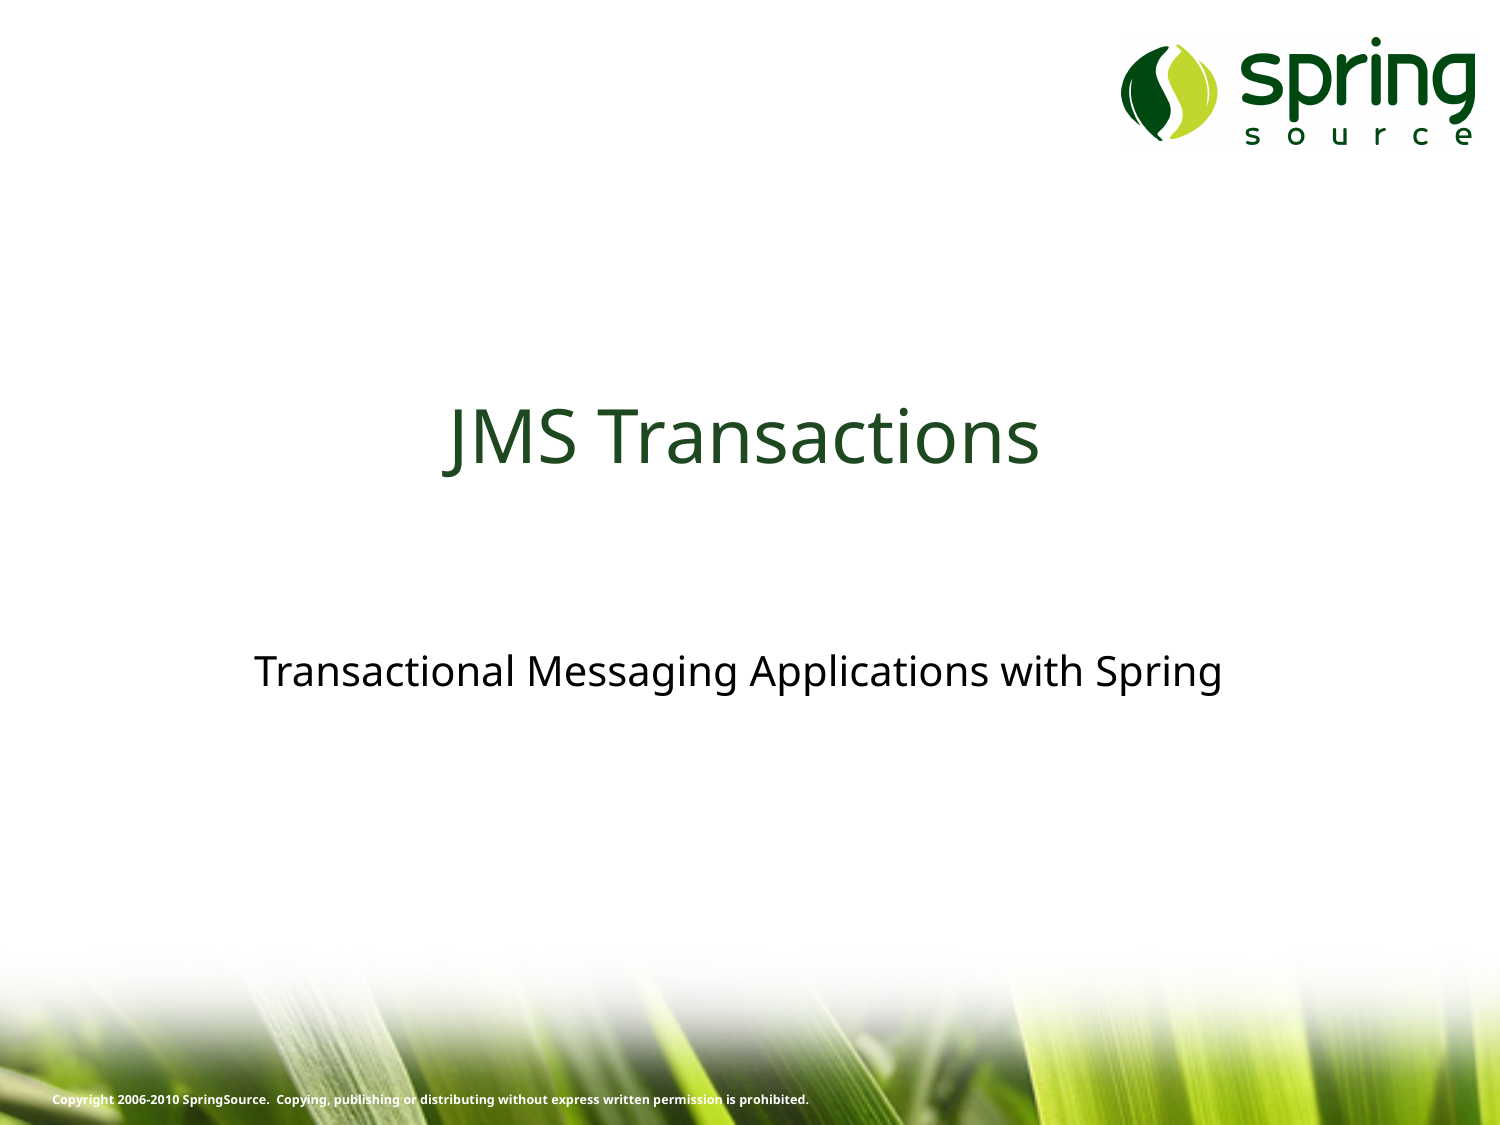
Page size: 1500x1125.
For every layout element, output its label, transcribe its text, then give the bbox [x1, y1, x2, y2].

picture [0, 944, 1500, 1125]
subtitle Transactional Messaging Applications with Spring [214, 499, 1265, 788]
picture [1121, 37, 1475, 145]
title JMS Transactions [107, 340, 1383, 529]
